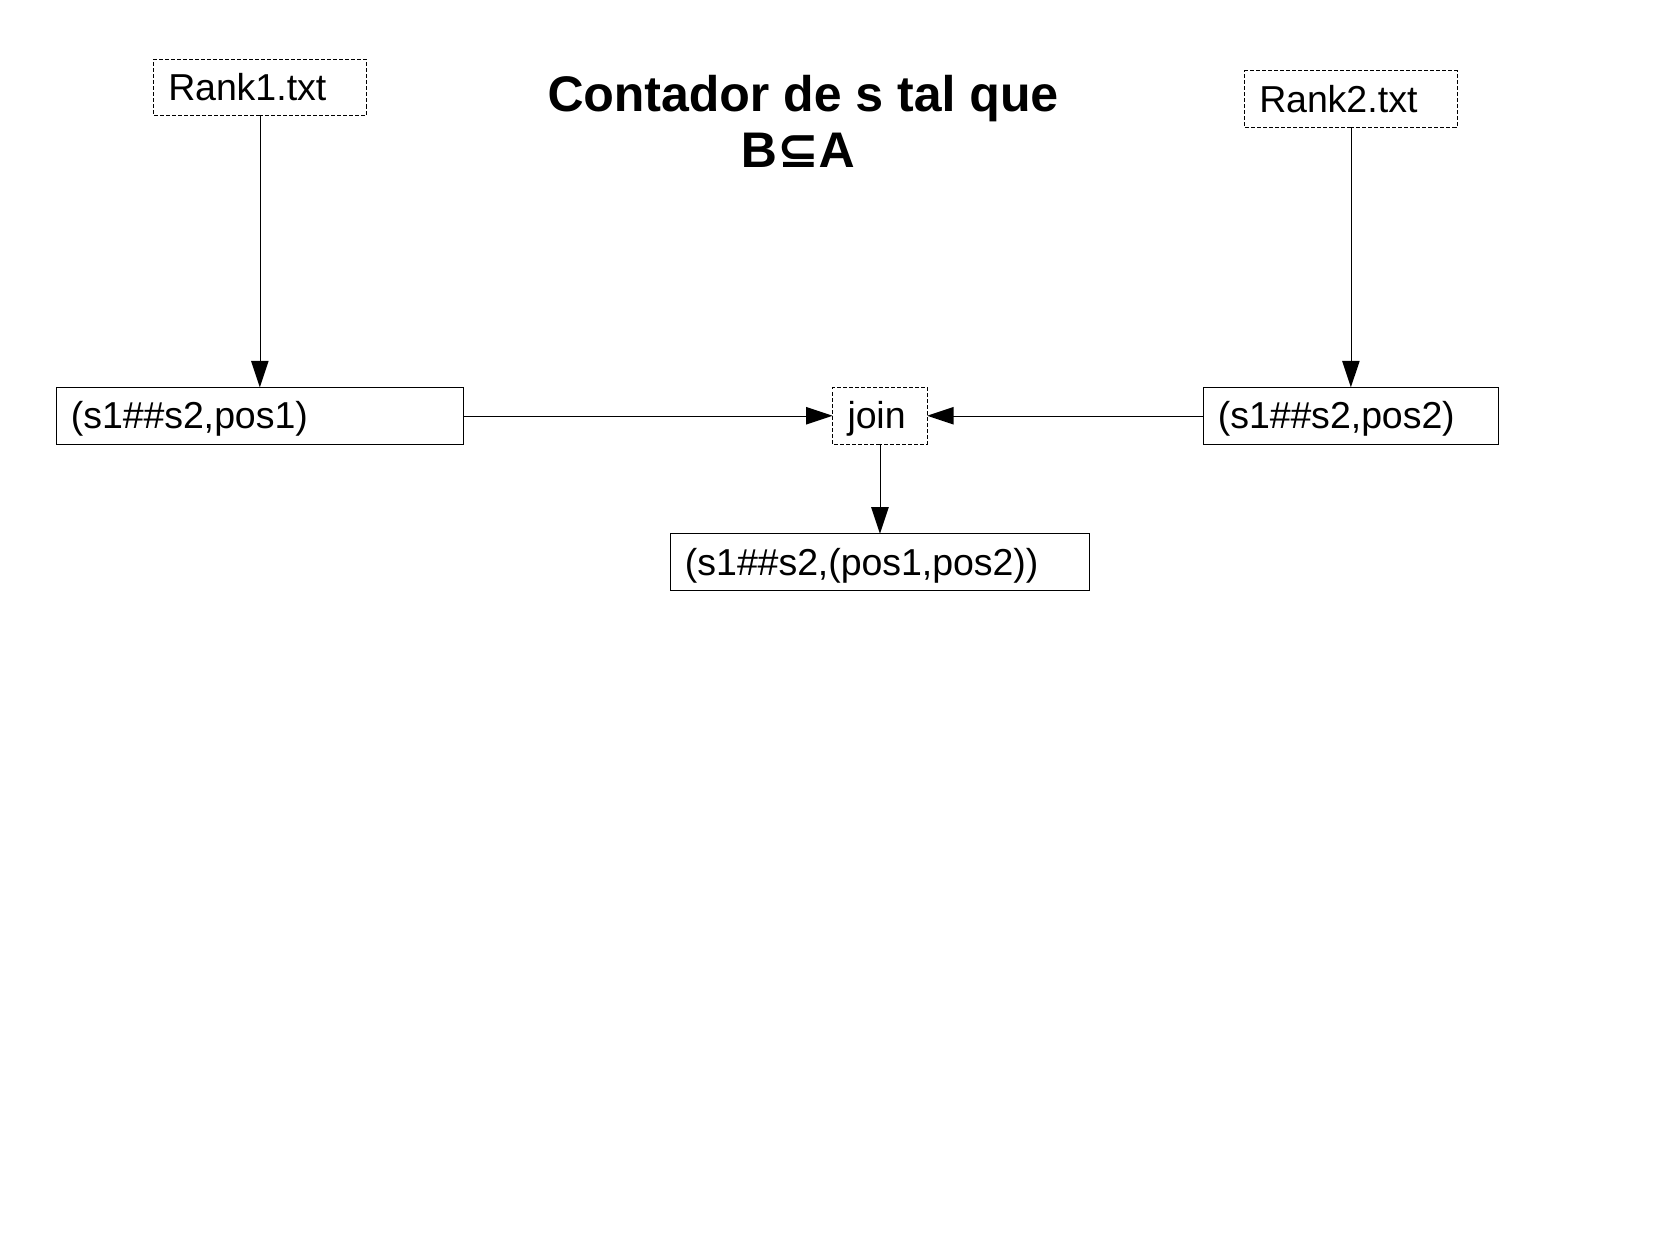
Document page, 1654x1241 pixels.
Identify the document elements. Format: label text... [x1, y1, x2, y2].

text_box Rank1.txt [153, 59, 367, 116]
text_box (s1##s2,pos2) [1203, 387, 1499, 445]
text_box join [832, 387, 928, 445]
text_box Contador de s tal que B⊆A [472, 59, 1134, 187]
text_box Rank2.txt [1244, 70, 1458, 128]
text_box (s1##s2,pos1) [56, 387, 464, 445]
text_box (s1##s2,(pos1,pos2)) [670, 533, 1090, 591]
